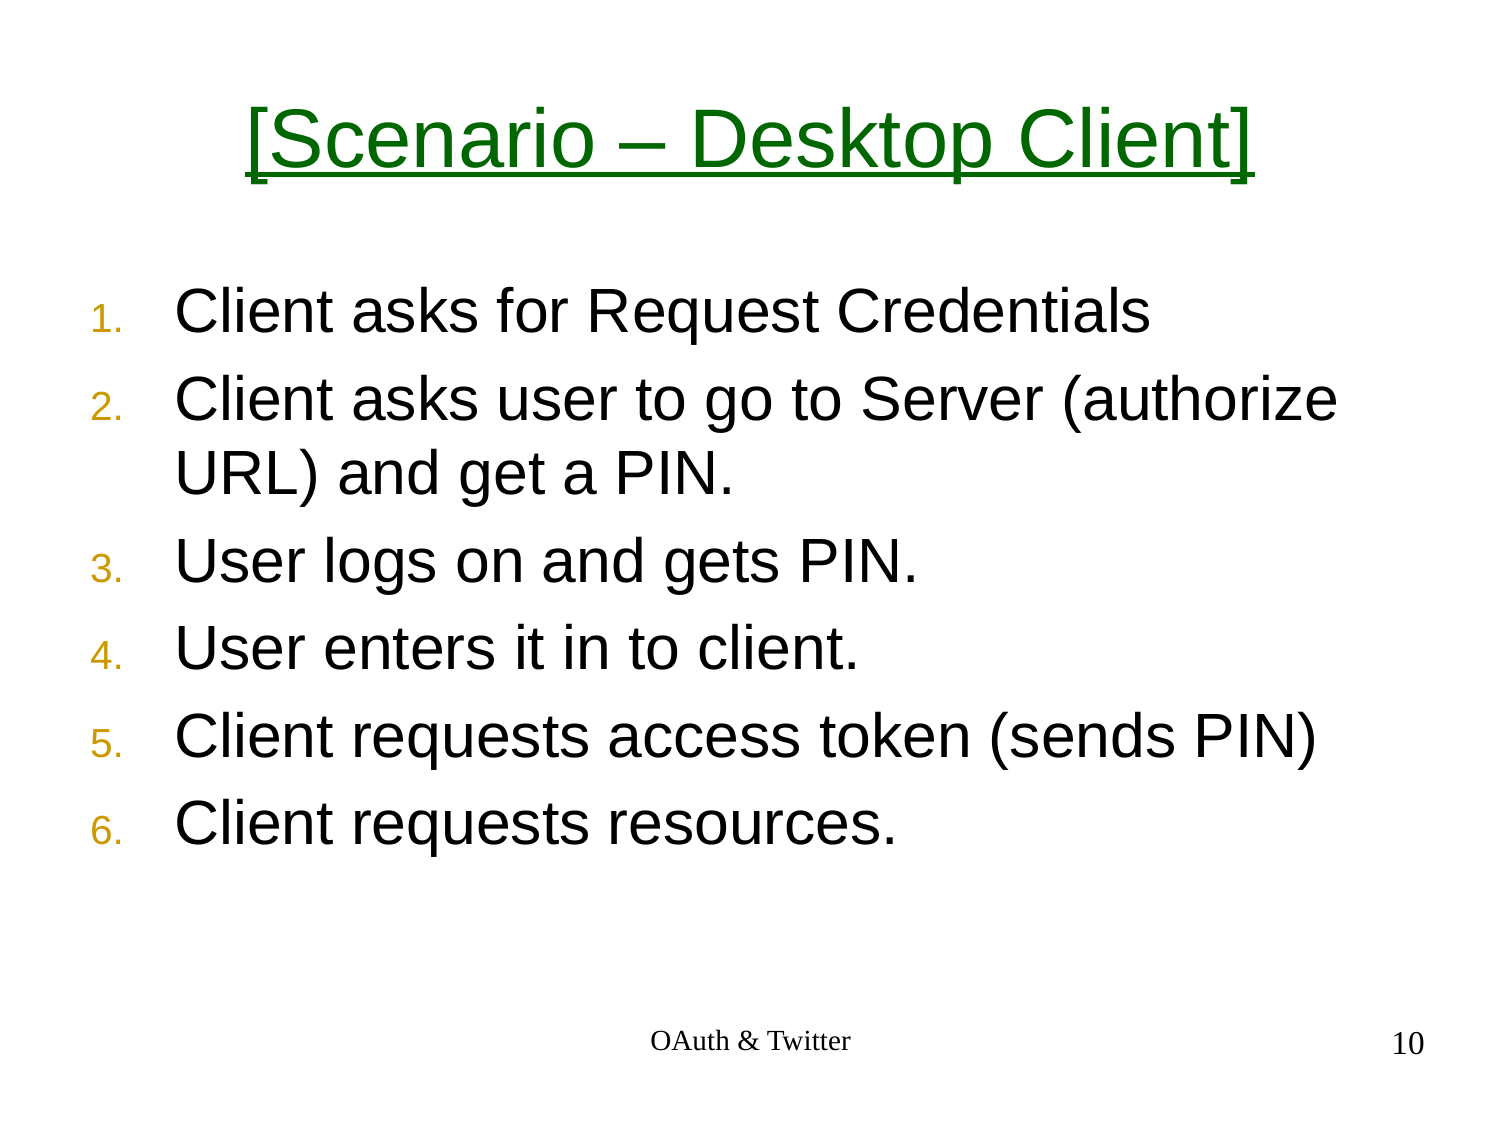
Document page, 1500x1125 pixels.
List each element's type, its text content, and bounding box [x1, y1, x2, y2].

list Client asks for Request Credentials Client asks user to go to Server (authorize URL) and get a PIN. User logs on and gets PIN. User enters it in to client. Client requests access token (sends PIN) Client requests resources. [75, 262, 1425, 1006]
title [Scenario – Desktop Client] [75, 45, 1425, 233]
